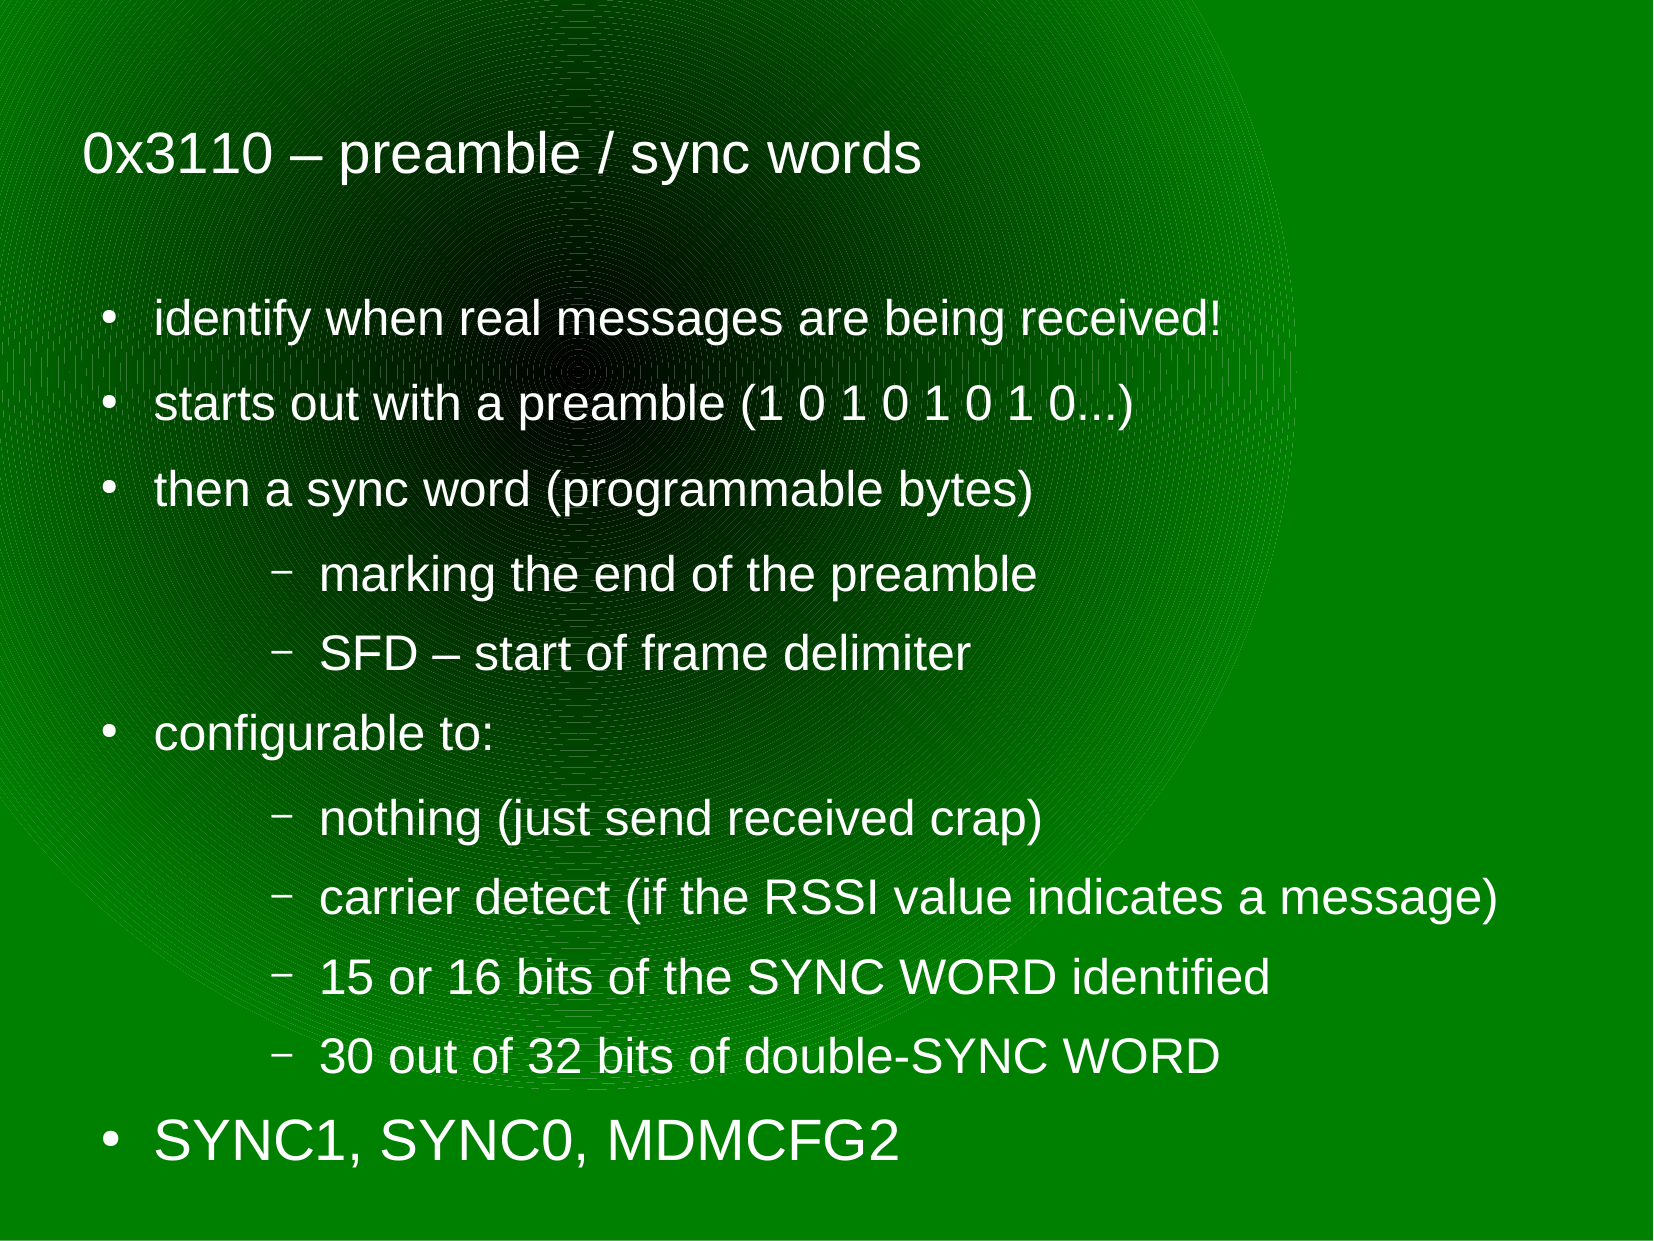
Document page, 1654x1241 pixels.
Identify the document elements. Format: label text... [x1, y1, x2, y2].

list identify when real messages are being received! starts out with a preamble (1 0 1 0 1 0 1 0...) then a sync word (programmable bytes) marking the end of the preamble SFD – start of frame delimiter configurable to: nothing (just send received crap) carrier detect (if the RSSI value indicates a message) 15 or 16 bits of the SYNC WORD identified 30 out of 32 bits of double-SYNC WORD SYNC1, SYNC0, MDMCFG2 [82, 290, 1571, 1173]
title 0x3110 – preamble / sync words [82, 49, 1571, 257]
